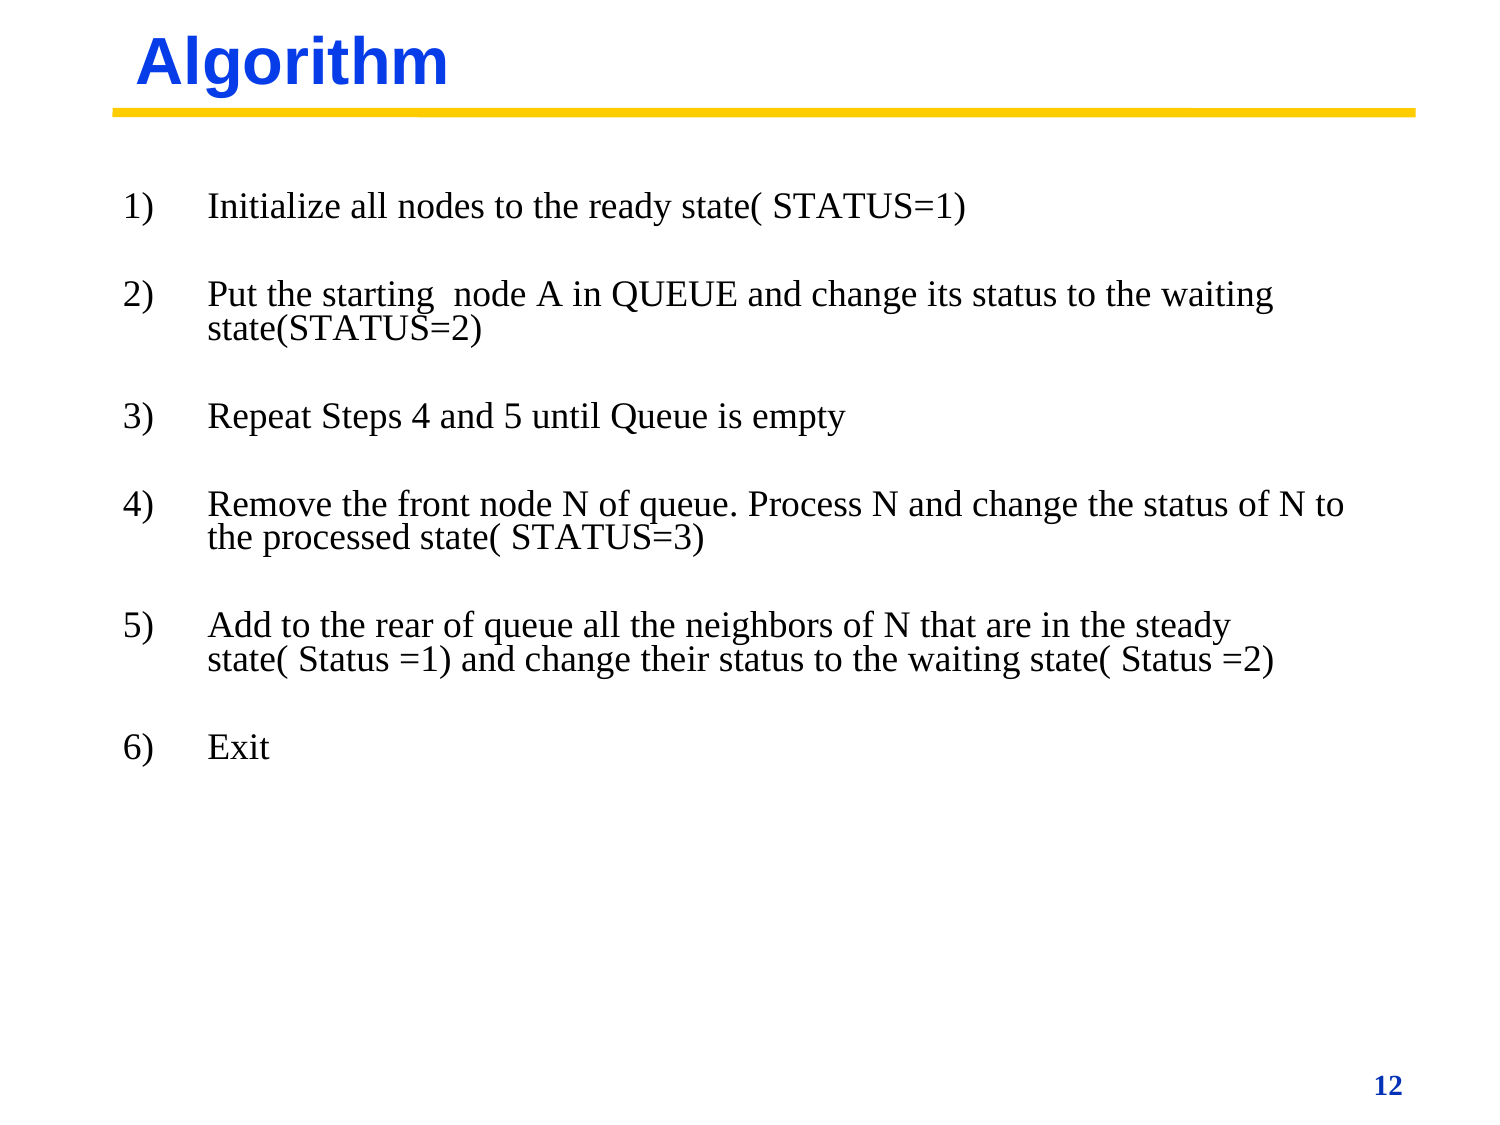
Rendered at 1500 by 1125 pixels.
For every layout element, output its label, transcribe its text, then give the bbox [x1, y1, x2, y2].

title Algorithm [124, 24, 856, 153]
list Initialize all nodes to the ready state( STATUS=1) Put the starting node A in QUEUE and change its status to the waiting state(STATUS=2) Repeat Steps 4 and 5 until Queue is empty Remove the front node N of queue. Process N and change the status of N to the processed state( STATUS=3) Add to the rear of queue all the neighbors of N that are in the steady state( Status =1) and change their status to the waiting state( Status =2) Exit [112, 187, 1400, 783]
